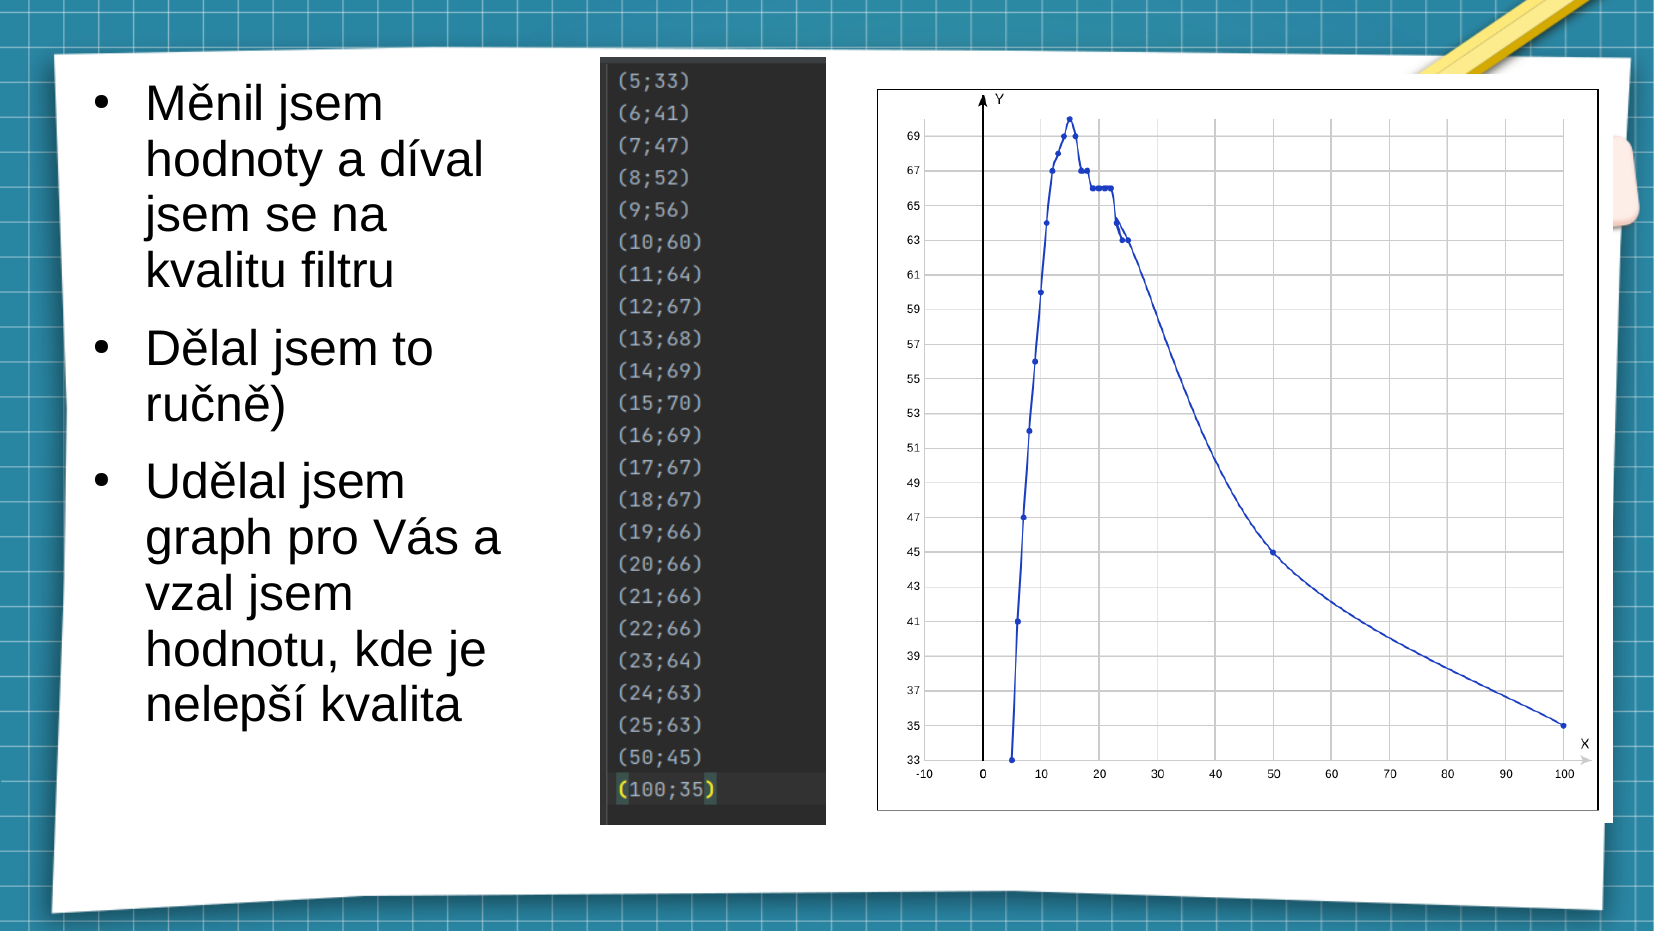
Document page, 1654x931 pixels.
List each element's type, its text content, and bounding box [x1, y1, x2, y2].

list Měnil jsem hodnoty a díval jsem se na kvalitu filtru Dělal jsem to ručně) Udělal jsem graph pro Vás a vzal jsem hodnotu, kde je nelepší kvalita [75, 75, 526, 826]
picture [0, 0, 1654, 931]
